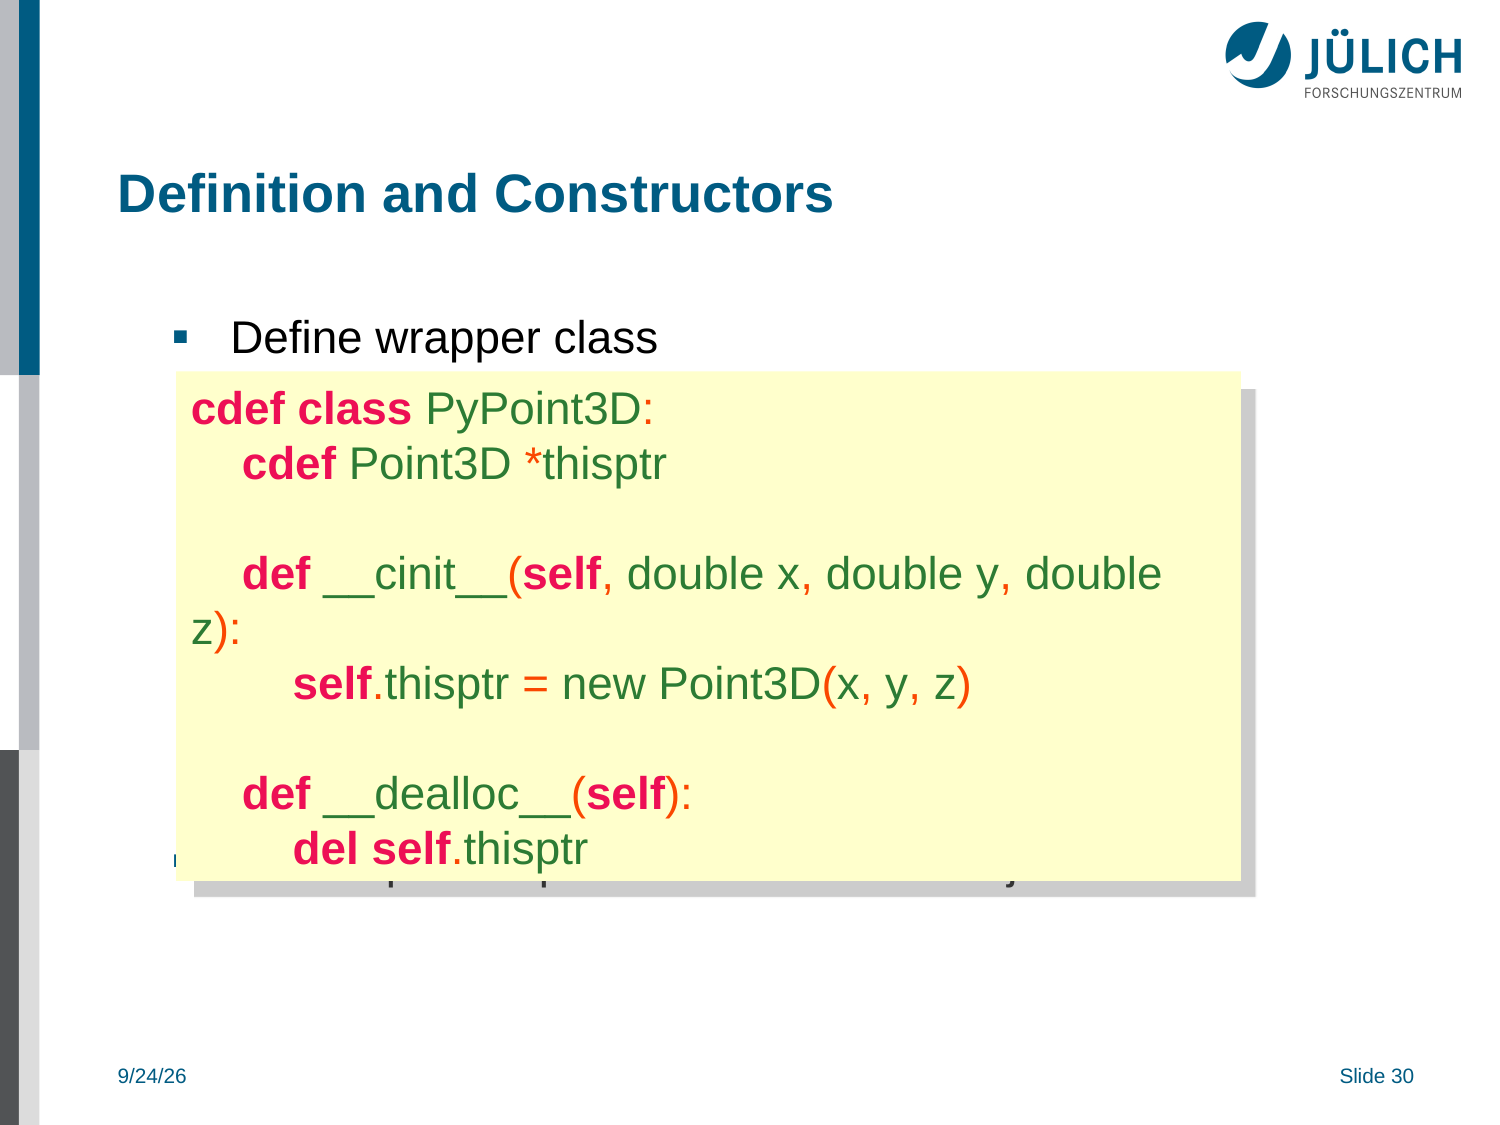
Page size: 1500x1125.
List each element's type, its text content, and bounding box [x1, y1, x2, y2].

picture [1224, 20, 1461, 98]
text_box cdef class PyPoint3D: cdef Point3D *thisptr def __cinit__(self, double x, double y, double z): self.thisptr = new Point3D(x, y, z) def __dealloc__(self): del self.thisptr [176, 371, 1241, 881]
title Definition and Constructors [117, 99, 1393, 288]
list Define wrapper class self.thisptr keeps reference to C++ object [117, 312, 1393, 988]
